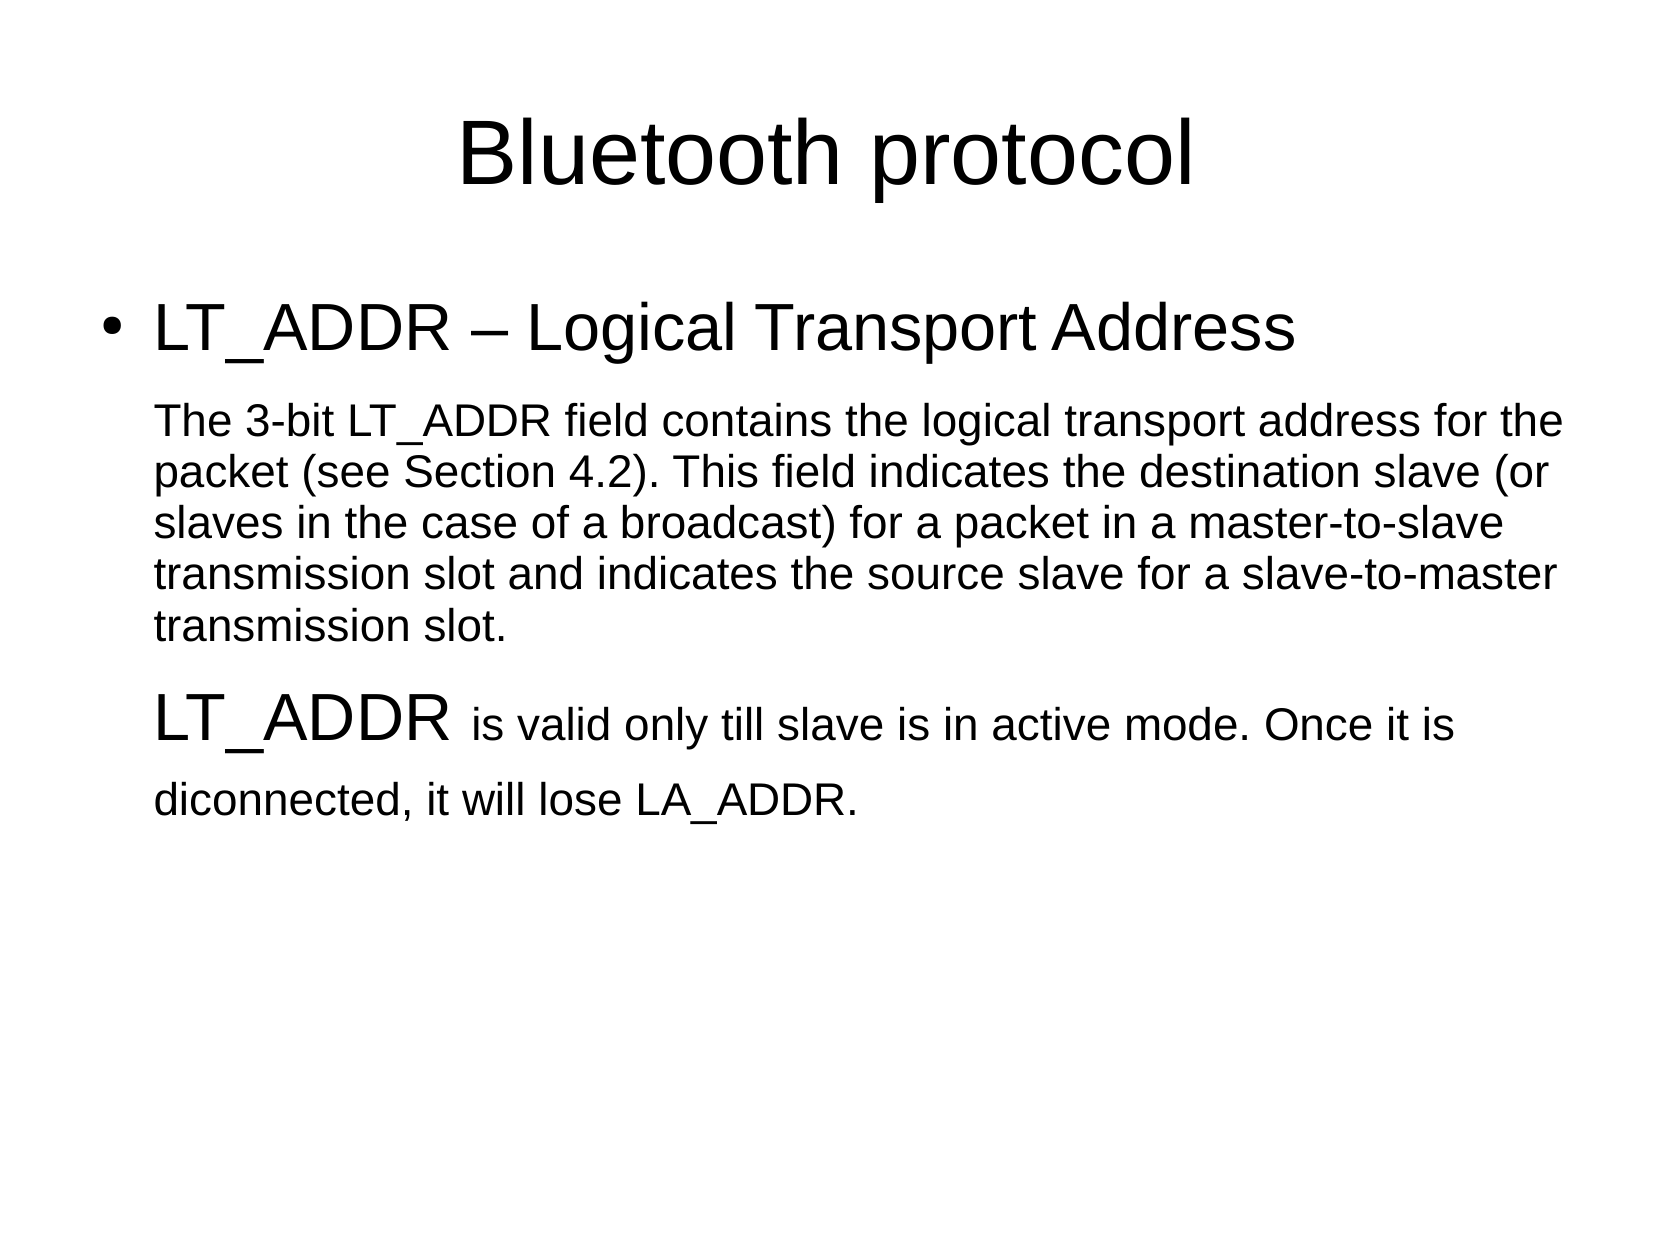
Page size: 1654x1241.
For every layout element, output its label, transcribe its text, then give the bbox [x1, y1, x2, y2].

list LT_ADDR – Logical Transport Address The 3-bit LT_ADDR field contains the logical transport address for the packet (see Section 4.2). This field indicates the destination slave (or slaves in the case of a broadcast) for a packet in a master-to-slave transmission slot and indicates the source slave for a slave-to-master transmission slot. LT_ADDR is valid only till slave is in active mode. Once it is diconnected, it will lose LA_ADDR. [82, 290, 1571, 1109]
title Bluetooth protocol [82, 49, 1571, 257]
